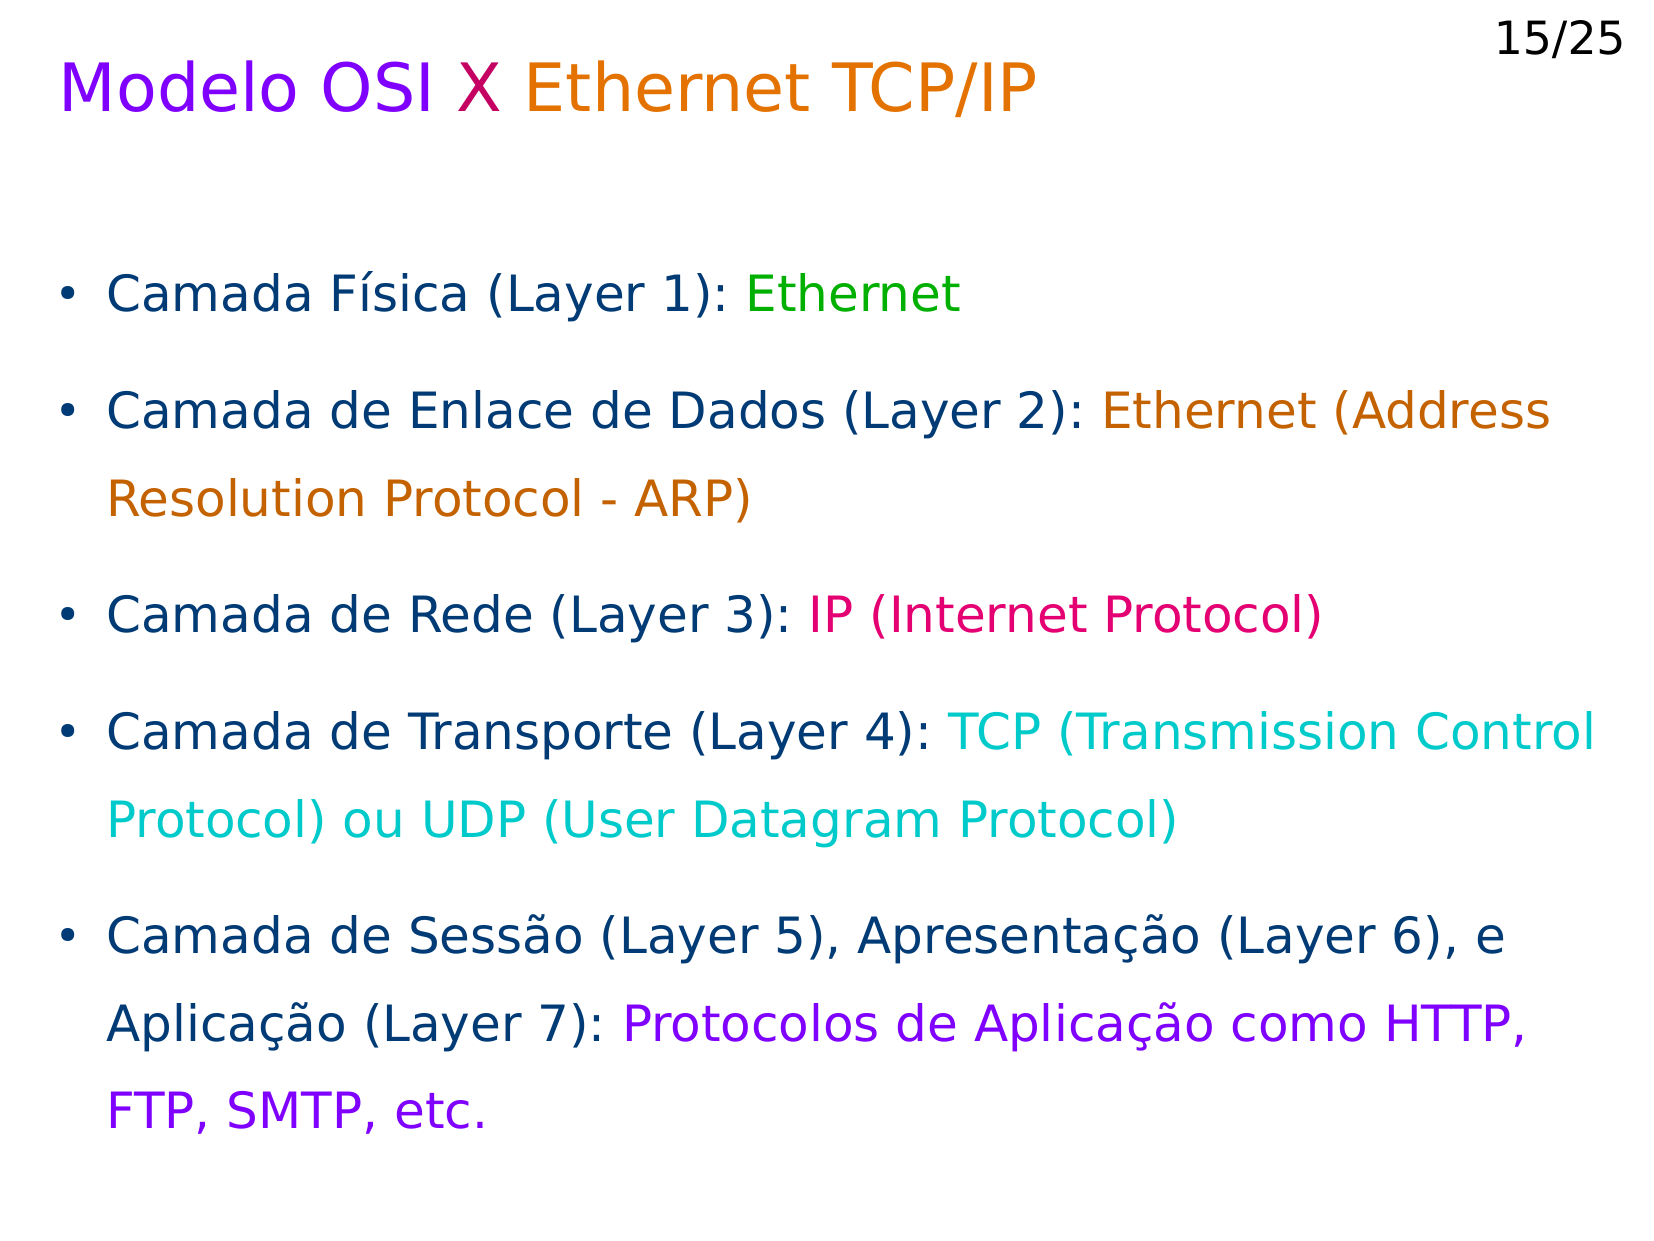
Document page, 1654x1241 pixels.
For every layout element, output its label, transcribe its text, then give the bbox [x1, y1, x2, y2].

list Camada Física (Layer 1): Ethernet Camada de Enlace de Dados (Layer 2): Ethernet (Address Resolution Protocol - ARP) Camada de Rede (Layer 3): IP (Internet Protocol) Camada de Transporte (Layer 4): TCP (Transmission Control Protocol) ou UDP (User Datagram Protocol) Camada de Sessão (Layer 5), Apresentação (Layer 6), e Aplicação (Layer 7): Protocolos de Aplicação como HTTP, FTP, SMTP, etc. [59, 236, 1625, 1211]
title Modelo OSI X Ethernet TCP/IP [59, 29, 1625, 148]
